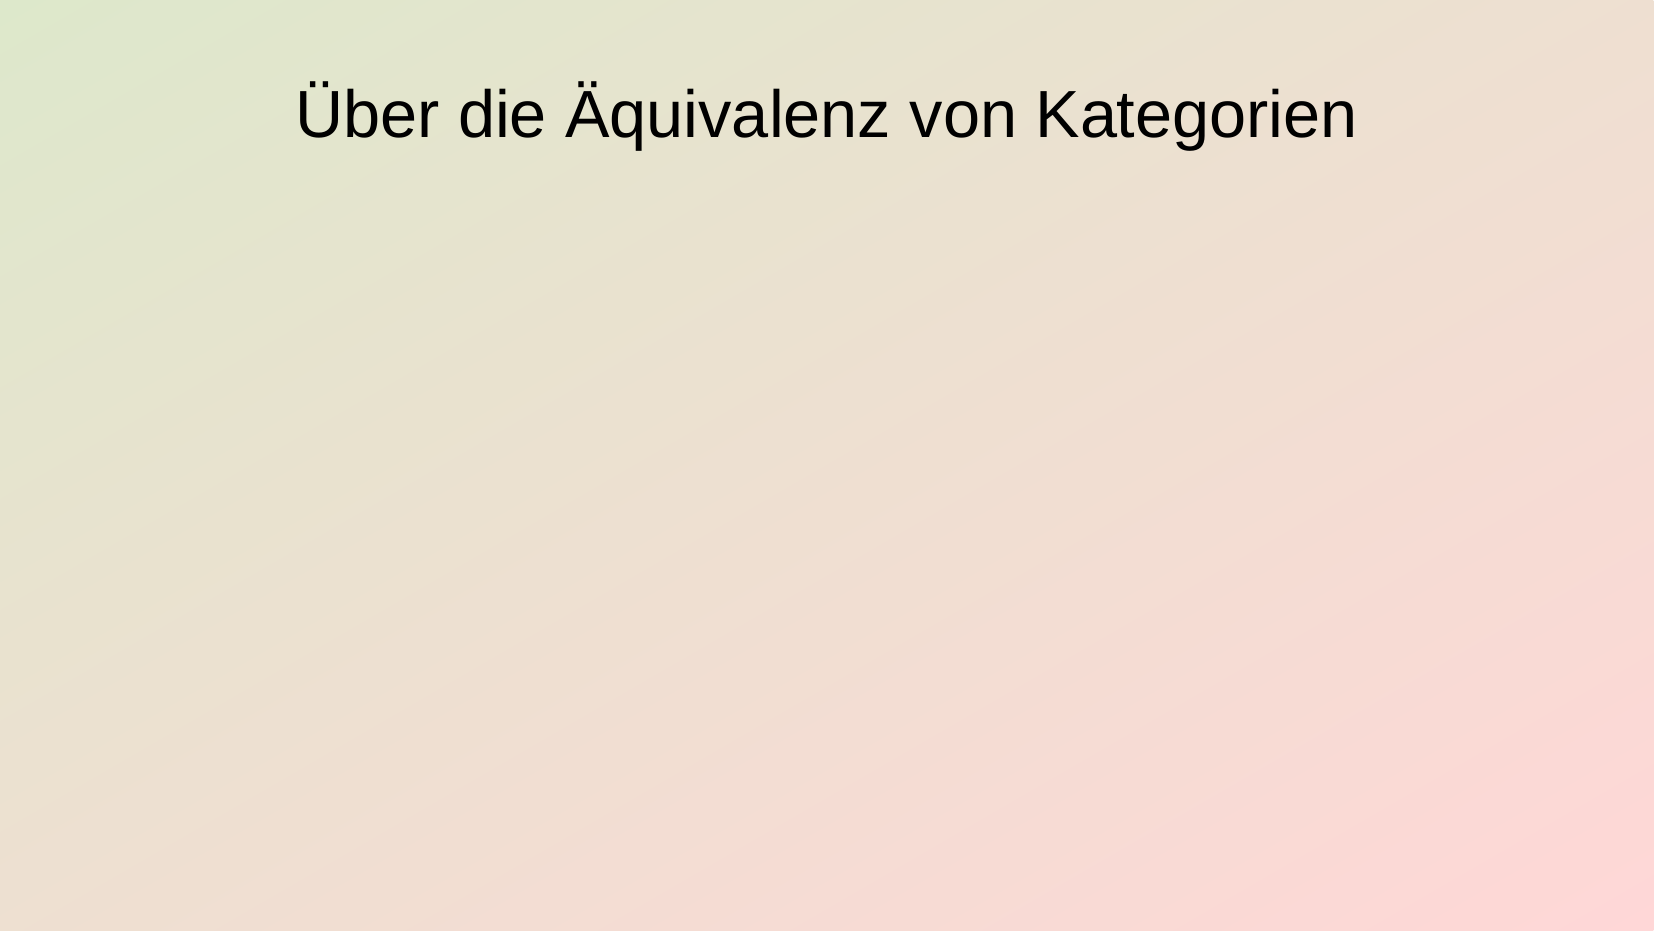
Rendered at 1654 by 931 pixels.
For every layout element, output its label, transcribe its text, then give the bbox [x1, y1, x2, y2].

title Über die Äquivalenz von Kategorien [82, 37, 1571, 193]
